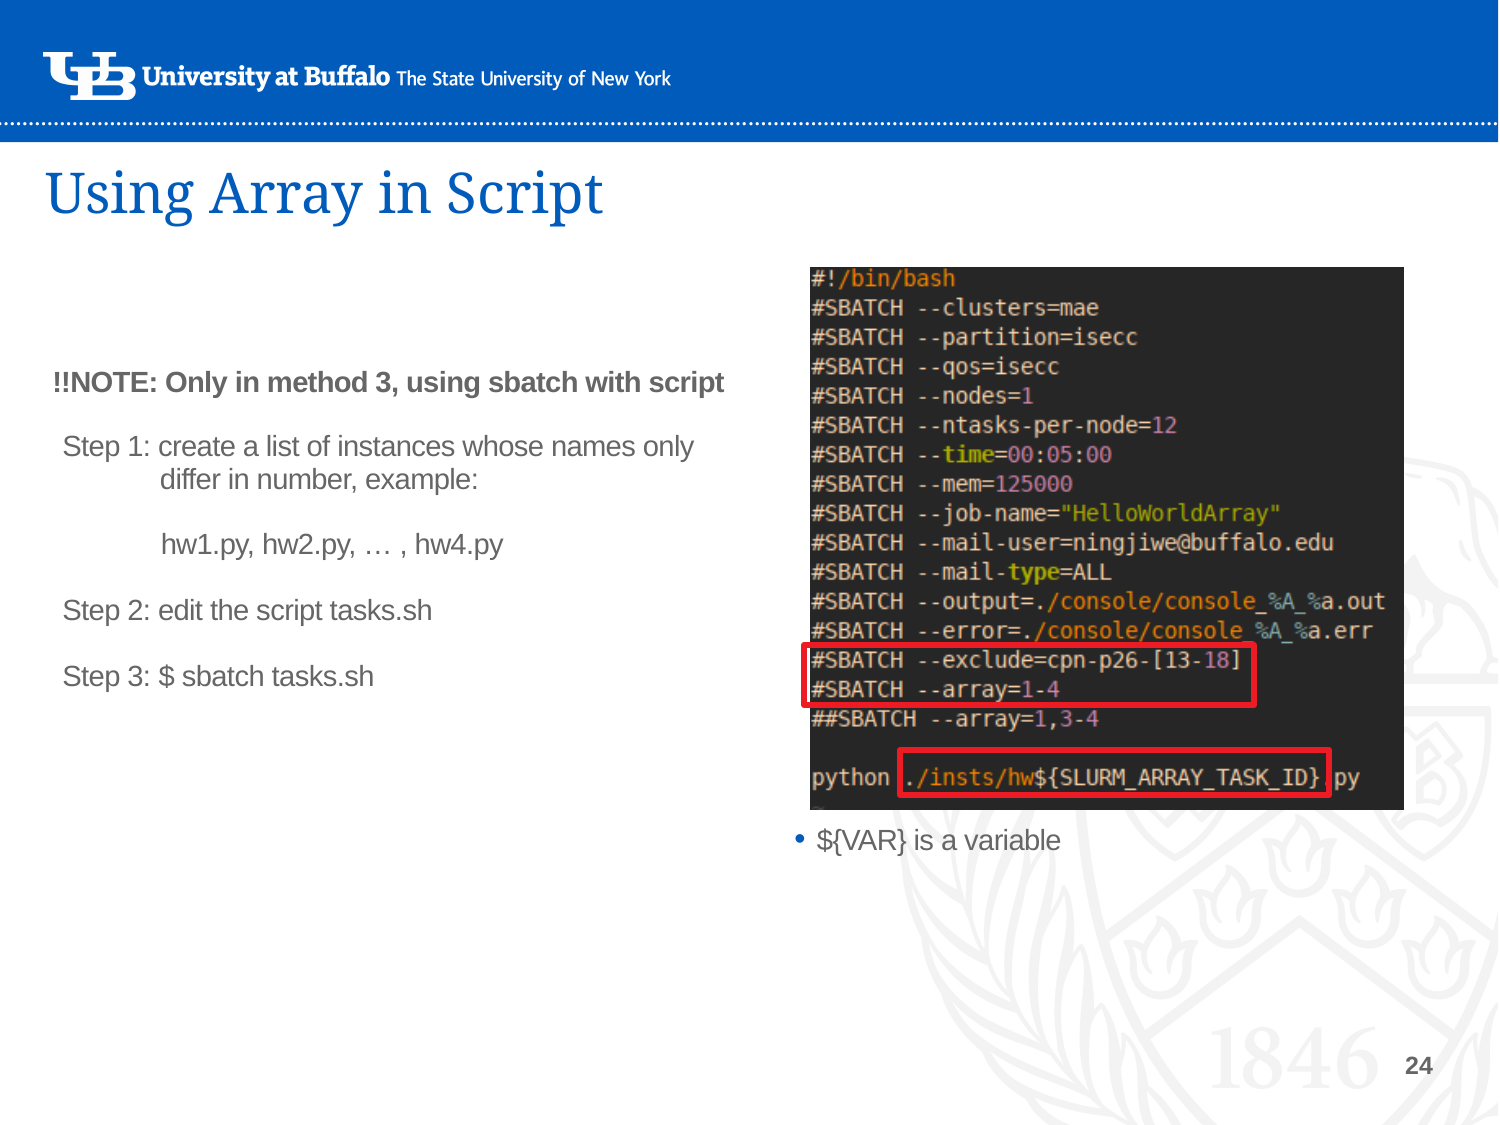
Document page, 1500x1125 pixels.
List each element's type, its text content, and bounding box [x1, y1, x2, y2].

text_box [900, 750, 1330, 796]
text_box [804, 645, 1255, 706]
title Using Array in Script [30, 153, 1387, 233]
text_box Step 1: create a list of instances whose names only differ in number, example: hw1.py, hw2.py, … , hw4.py Step 2: edit the script tasks.sh Step 3: $ sbatch tasks.sh [47, 422, 732, 788]
text_box !!NOTE: Only in method 3, using sbatch with script [37, 358, 747, 439]
picture [0, 0, 1499, 1125]
list ${VAR} is a variable [764, 825, 1453, 1051]
